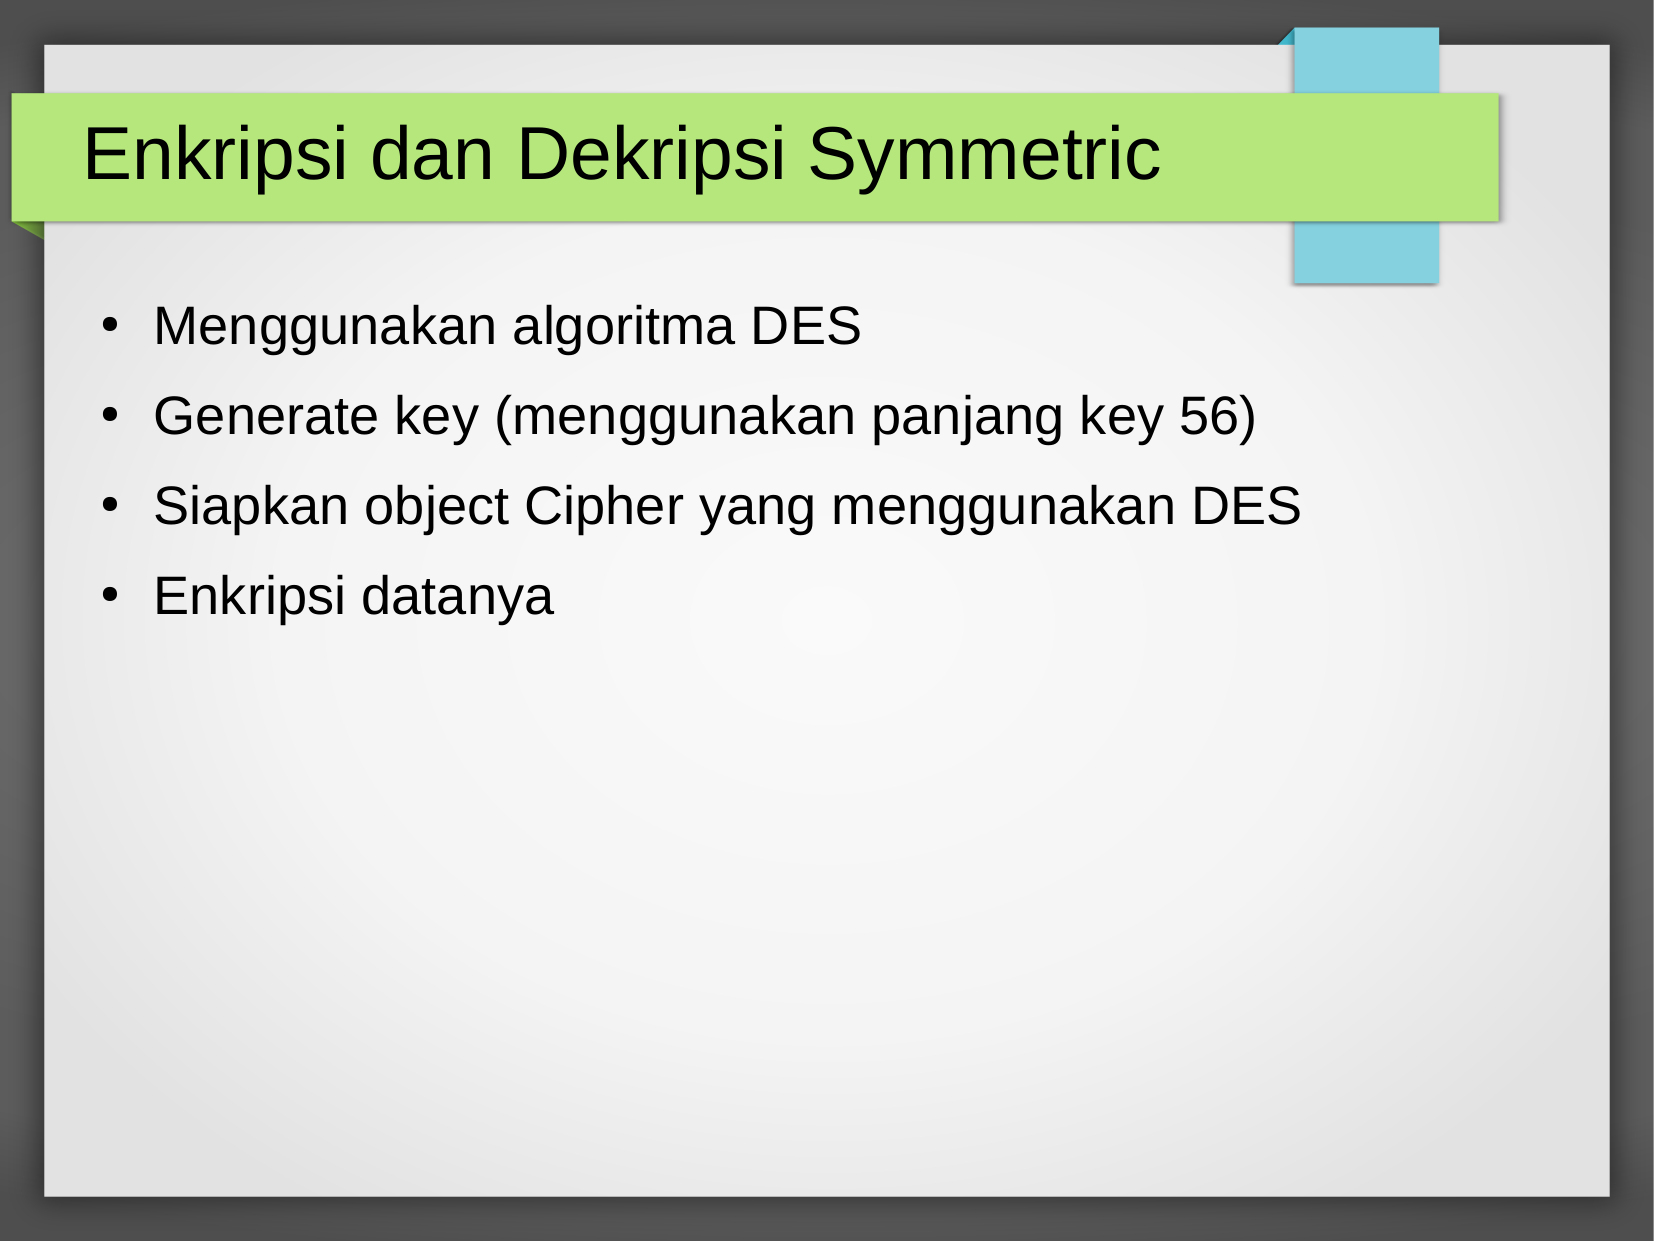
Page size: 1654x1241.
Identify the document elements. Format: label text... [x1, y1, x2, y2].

list Menggunakan algoritma DES Generate key (menggunakan panjang key 56) Siapkan object Cipher yang menggunakan DES Enkripsi datanya [82, 295, 1571, 1015]
title Enkripsi dan Dekripsi Symmetric [82, 94, 1264, 213]
picture [0, 0, 1654, 1241]
